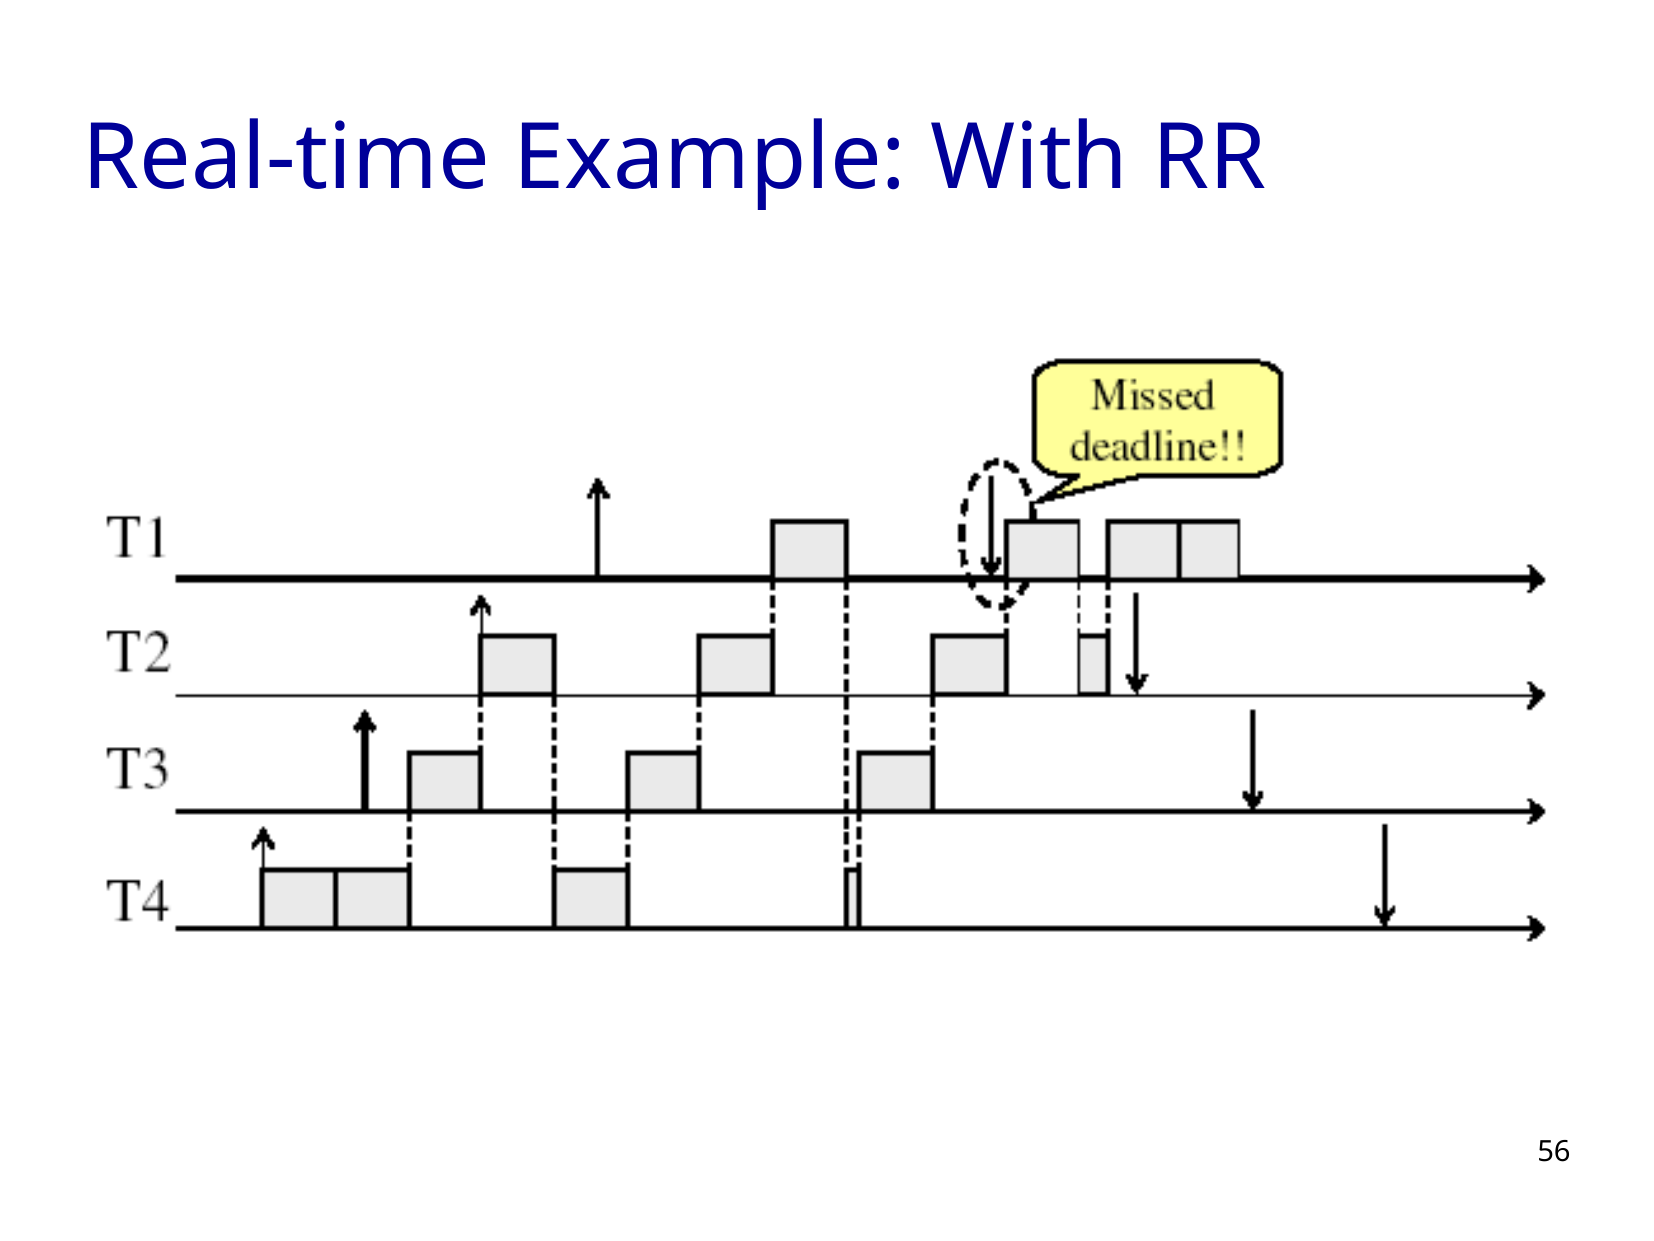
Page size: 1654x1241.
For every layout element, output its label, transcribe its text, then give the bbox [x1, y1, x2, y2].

title Real-time Example: With RR [82, 49, 1571, 257]
picture [90, 329, 1594, 976]
